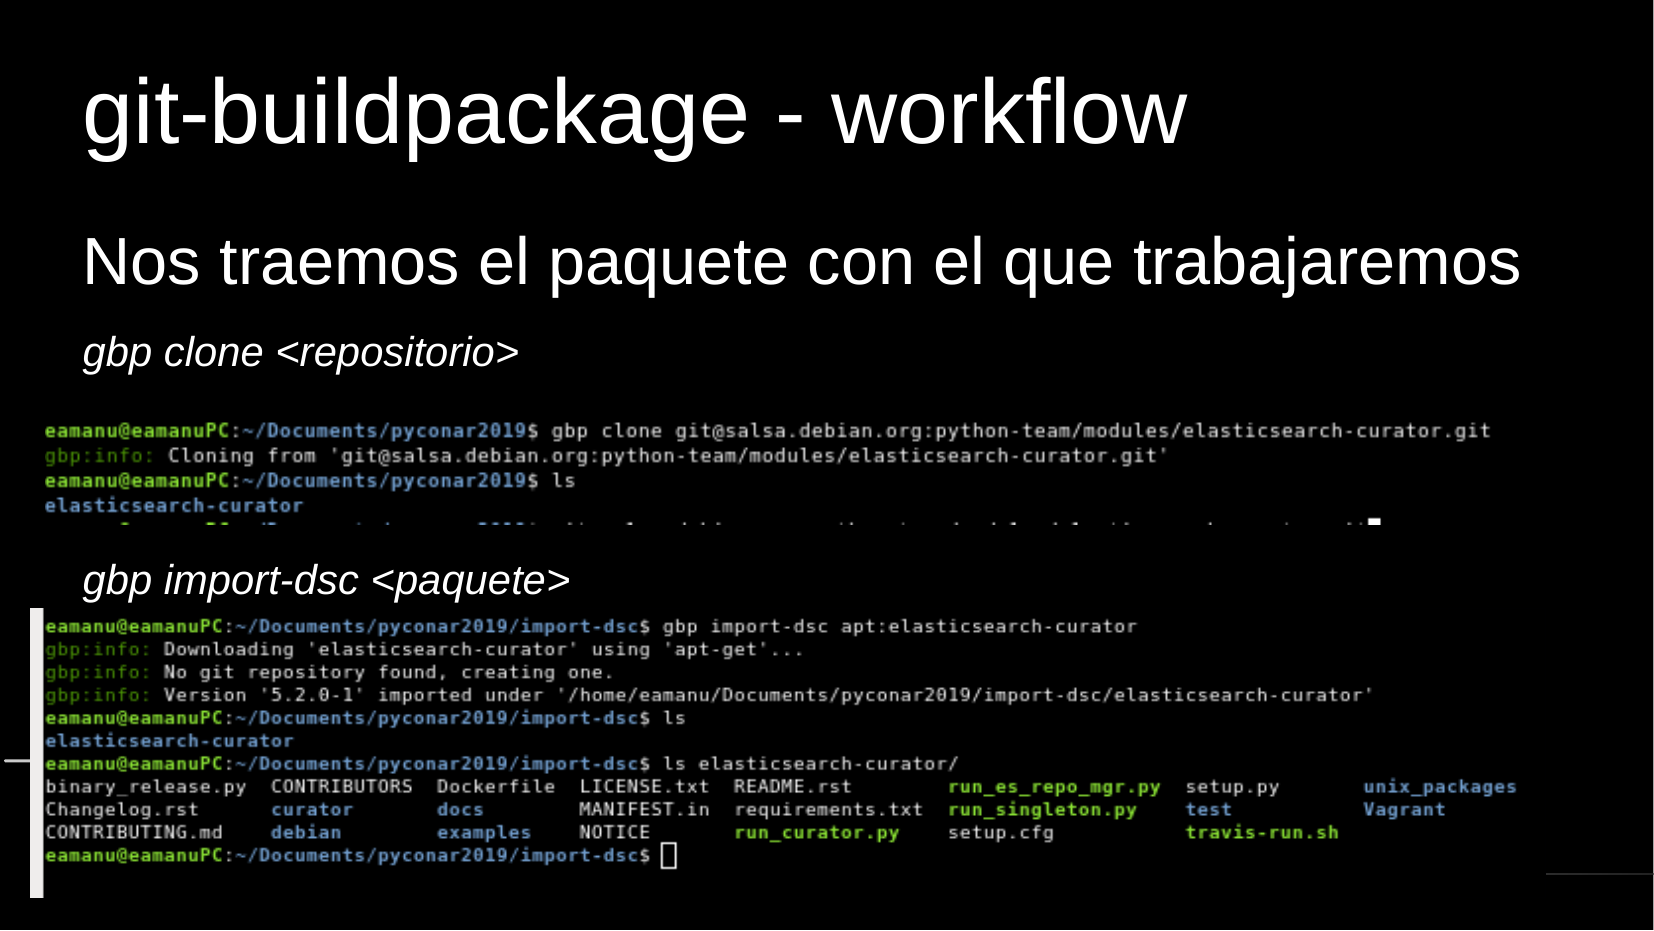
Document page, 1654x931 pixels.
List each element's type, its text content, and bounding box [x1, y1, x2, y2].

list Nos traemos el paquete con el que trabajaremos gbp clone <repositorio> gbp import-dsc <paquete> [82, 224, 1571, 764]
picture [45, 419, 1546, 526]
picture [30, 608, 1546, 898]
title git-buildpackage - workflow [82, 35, 1235, 189]
